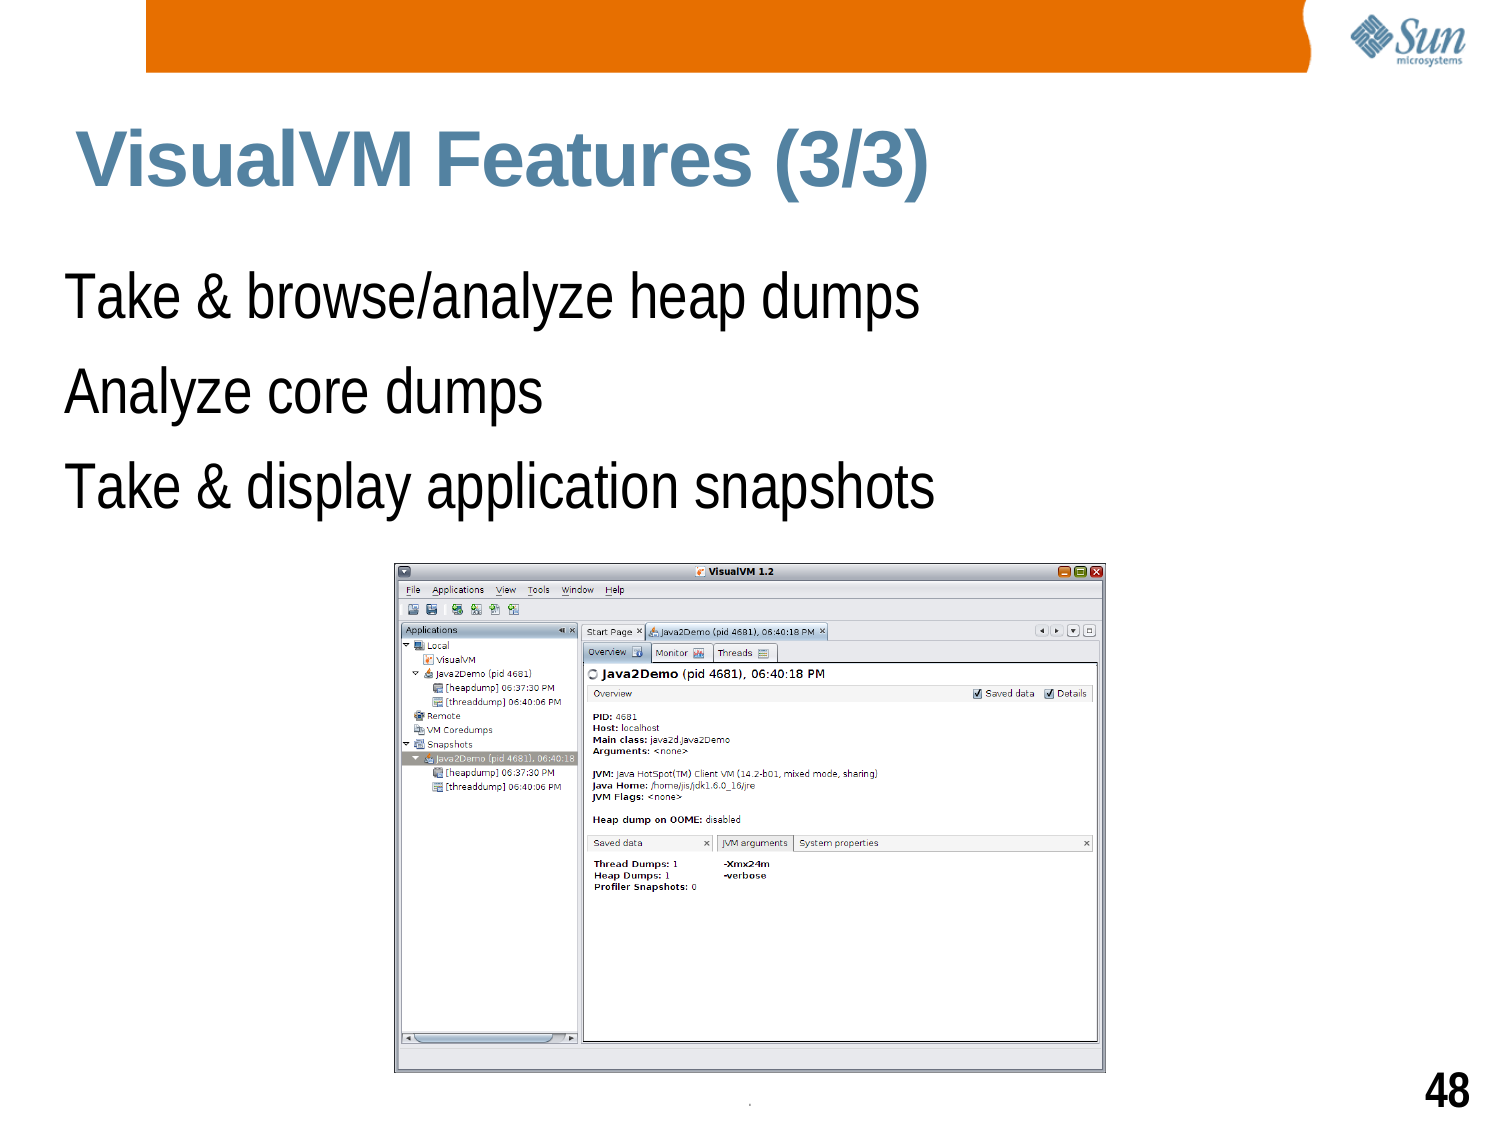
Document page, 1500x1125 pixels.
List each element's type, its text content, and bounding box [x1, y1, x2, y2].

title VisualVM Features (3/3) [74, 122, 1437, 227]
picture [394, 563, 1106, 1073]
picture [146, 0, 1500, 75]
list Take & browse/analyze heap dumps Analyze core dumps Take & display application snapshots [64, 257, 1454, 1062]
